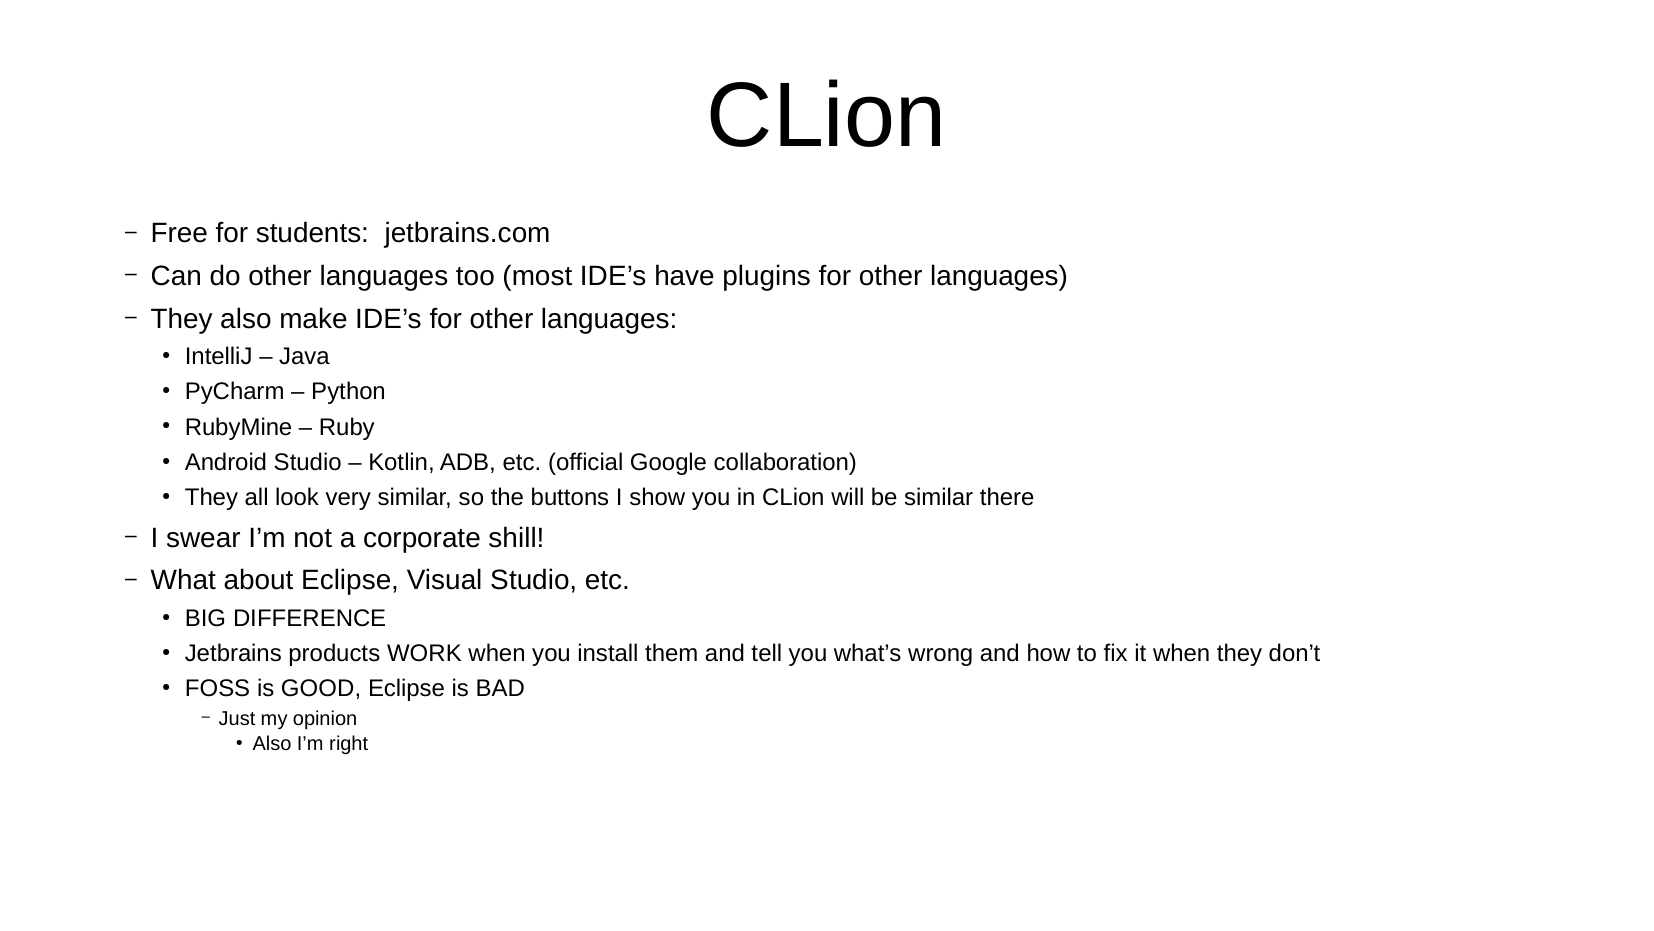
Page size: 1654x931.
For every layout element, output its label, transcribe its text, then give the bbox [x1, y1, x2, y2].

title CLion [82, 37, 1571, 193]
list Free for students: jetbrains.com Can do other languages too (most IDE’s have plugins for other languages) They also make IDE’s for other languages: IntelliJ – Java PyCharm – Python RubyMine – Ruby Android Studio – Kotlin, ADB, etc. (official Google collaboration) They all look very similar, so the buttons I show you in CLion will be similar there I swear I’m not a corporate shill! What about Eclipse, Visual Studio, etc. BIG DIFFERENCE Jetbrains products WORK when you install them and tell you what’s wrong and how to fix it when they don’t FOSS is GOOD, Eclipse is BAD Just my opinion Also I’m right [82, 217, 1571, 758]
